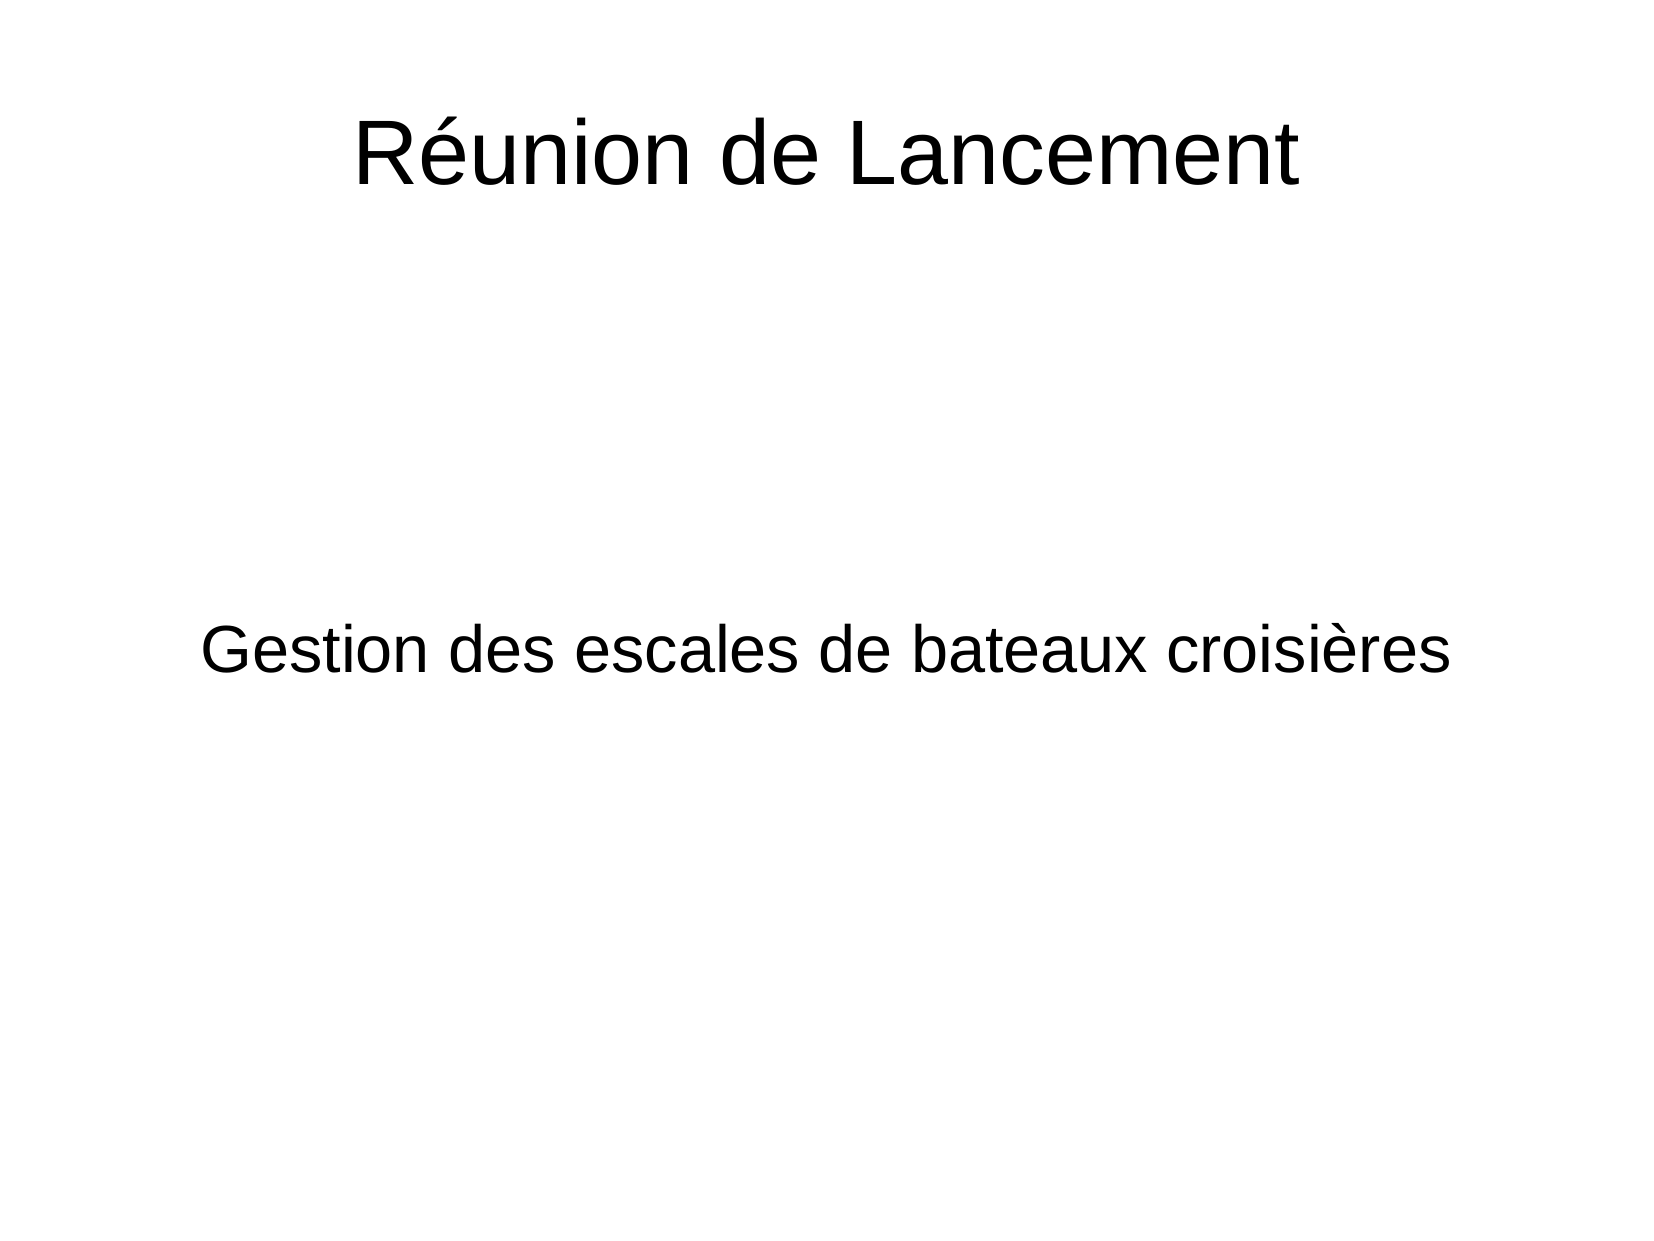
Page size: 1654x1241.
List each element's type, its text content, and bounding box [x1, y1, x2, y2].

title Réunion de Lancement [82, 49, 1571, 257]
subtitle Gestion des escales de bateaux croisières [82, 290, 1571, 1010]
